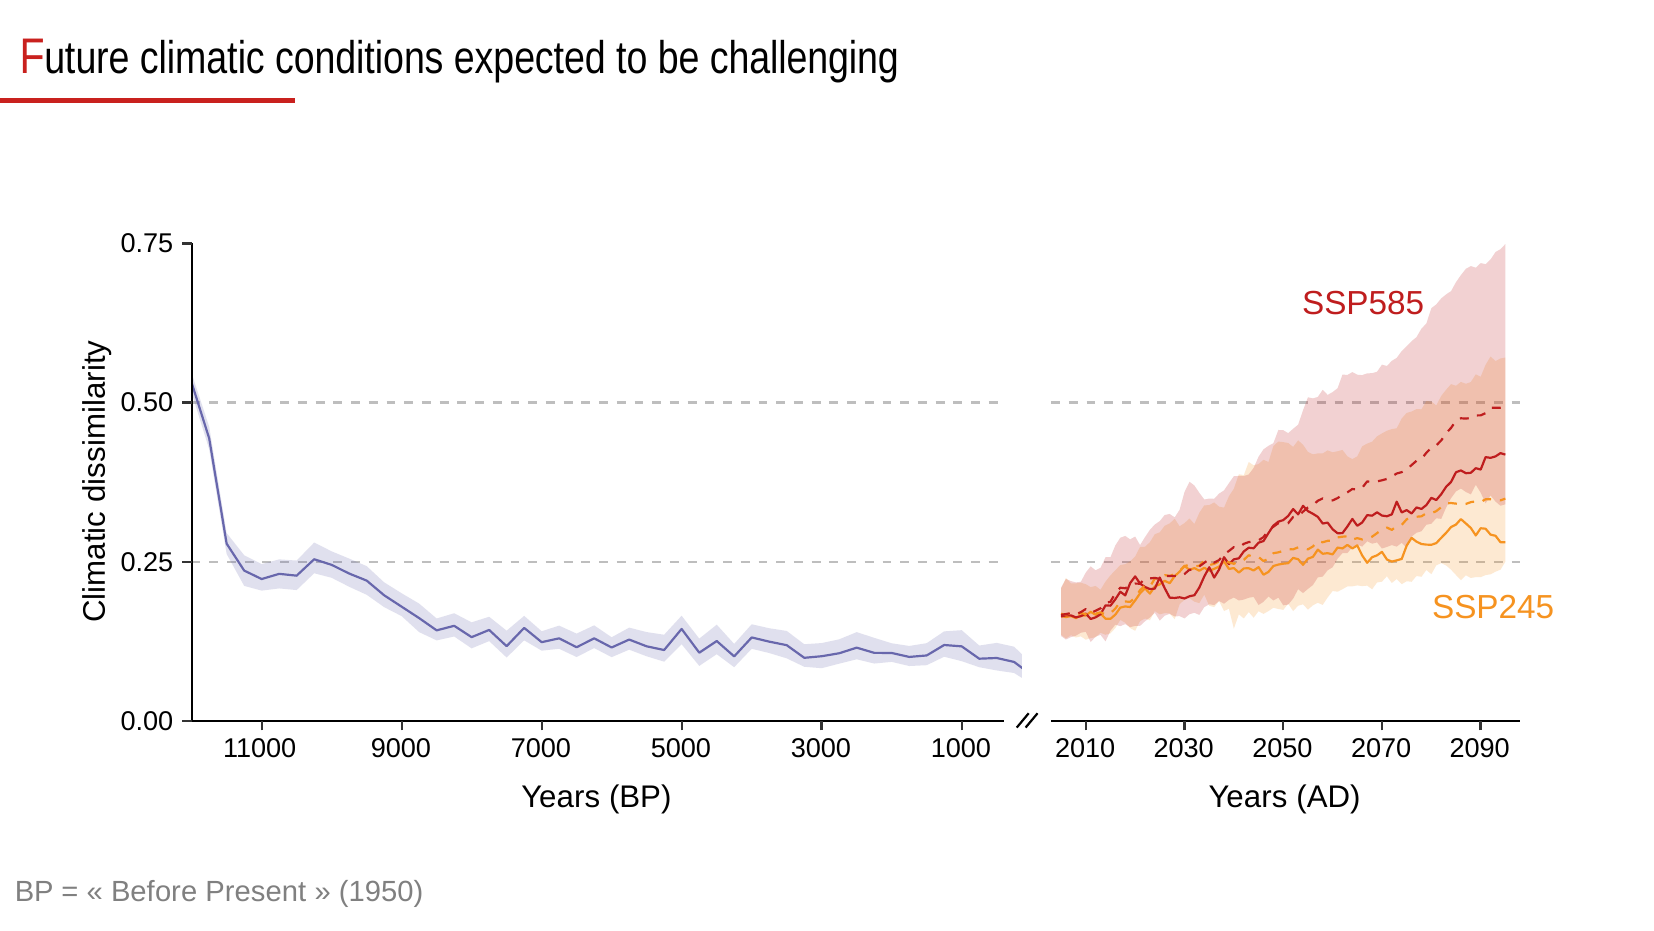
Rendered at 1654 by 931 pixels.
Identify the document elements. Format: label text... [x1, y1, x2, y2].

text_box 3000 [790, 732, 853, 765]
text_box 0.50 [120, 387, 175, 419]
text_box 9000 [370, 732, 433, 765]
text_box 2070 [1350, 732, 1413, 765]
text_box BP = « Before Present » (1950) [0, 856, 532, 928]
text_box SSP245 [1417, 580, 1625, 633]
text_box 0.00 [120, 705, 175, 738]
text_box 2030 [1153, 732, 1216, 765]
text_box 2050 [1252, 732, 1315, 765]
text_box 7000 [510, 732, 573, 765]
text_box [0, 224, 1539, 815]
text_box Future climatic conditions expected to be challenging [4, 0, 1654, 120]
text_box 2010 [1054, 732, 1117, 765]
text_box Climatic dissimilarity [76, 339, 112, 623]
text_box 0.25 [120, 546, 175, 578]
text_box 1000 [930, 732, 993, 765]
text_box 5000 [650, 732, 713, 765]
text_box 0.75 [120, 228, 175, 260]
text_box Years (BP) [521, 779, 675, 815]
text_box Years (AD) [1208, 779, 1364, 815]
text_box SSP585 [1287, 276, 1495, 329]
text_box 11000 [223, 732, 301, 765]
text_box 2090 [1449, 732, 1512, 765]
